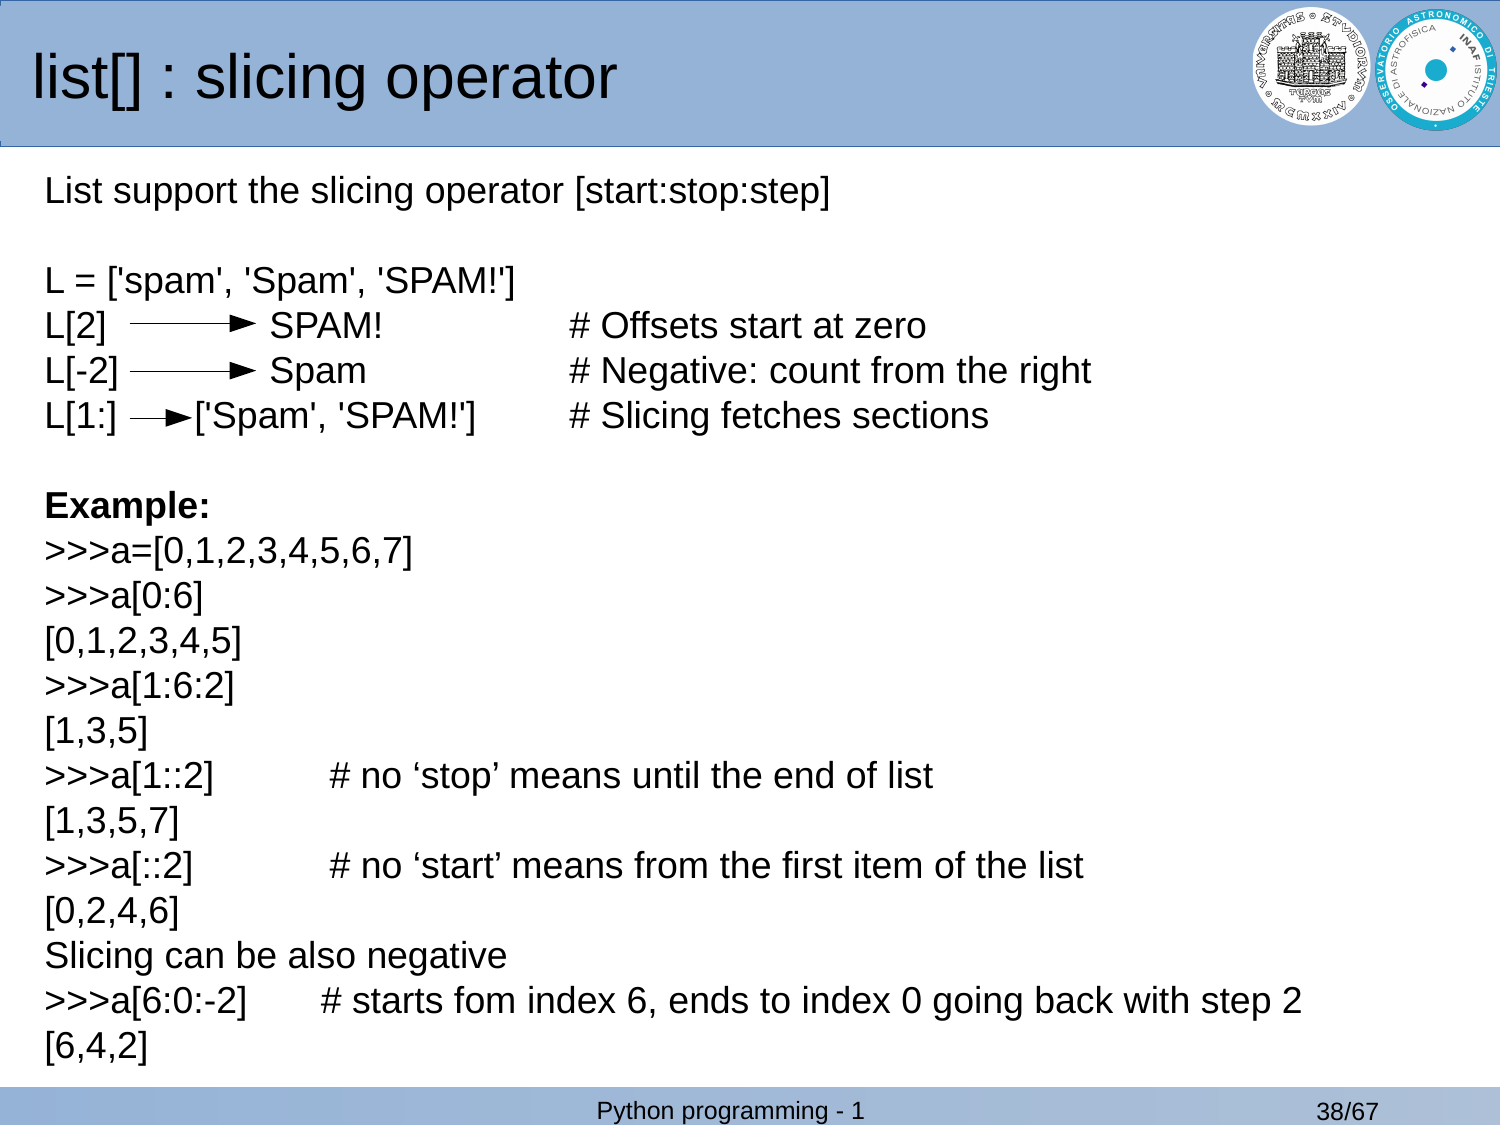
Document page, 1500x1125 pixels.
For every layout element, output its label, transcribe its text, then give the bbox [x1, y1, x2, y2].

text_box list[] : slicing operator [0, 5, 1253, 141]
list List support the slicing operator [start:stop:step] L = ['spam', 'Spam', 'SPAM!'] L[2] SPAM! # Offsets start at zero L[-2] Spam # Negative: count from the right L[1:] ['Spam', 'SPAM!'] # Slicing fetches sections Example: >>>a=[0,1,2,3,4,5,6,7] >>>a[0:6] [0,1,2,3,4,5] >>>a[1:6:2] [1,3,5] >>>a[1::2] # no ‘stop’ means until the end of list [1,3,5,7] >>>a[::2] # no ‘start’ means from the first item of the list [0,2,4,6] Slicing can be also negative >>>a[6:0:-2] # starts fom index 6, ends to index 0 going back with step 2 [6,4,2] [29, 158, 1500, 1071]
picture [1253, 0, 1500, 156]
